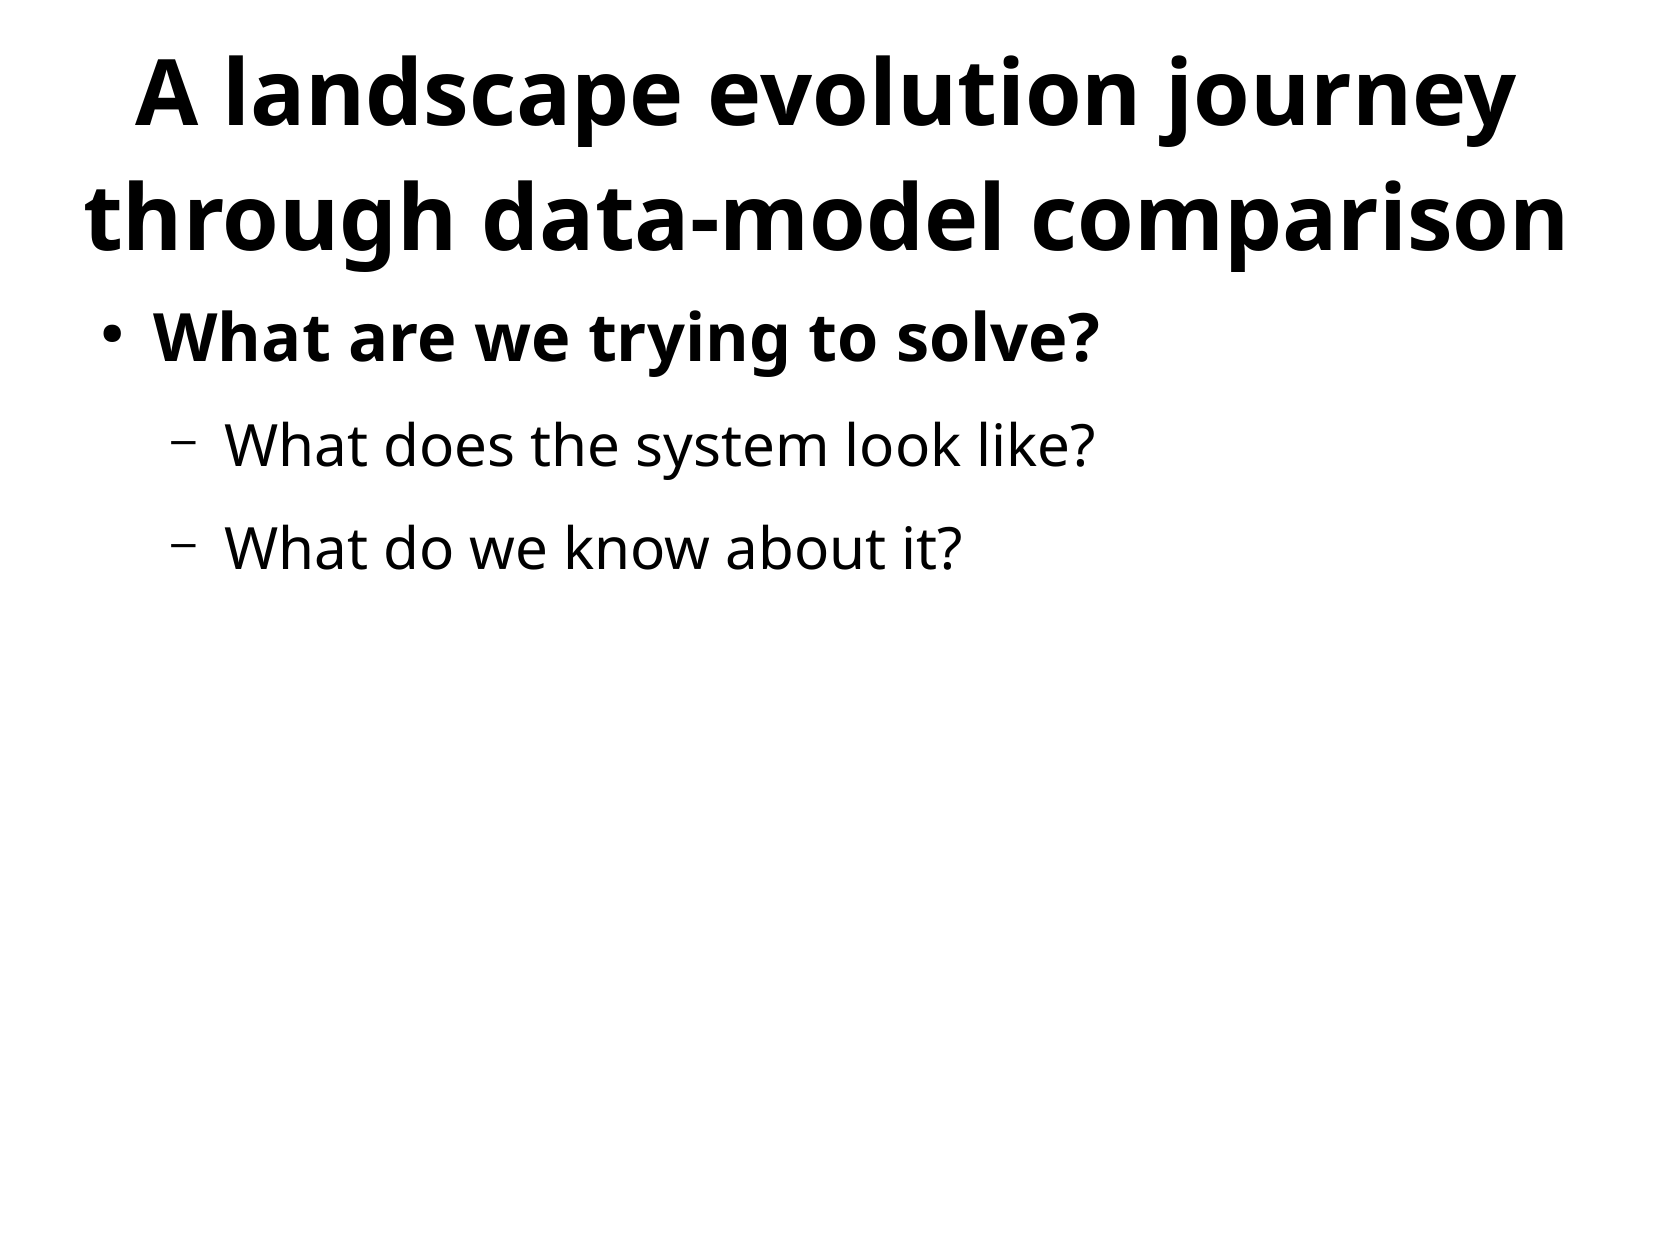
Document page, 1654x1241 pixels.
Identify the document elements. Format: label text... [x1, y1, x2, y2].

list What are we trying to solve? What does the system look like? What do we know about it? [82, 290, 1571, 1010]
title A landscape evolution journey through data-model comparison [82, 49, 1571, 257]
